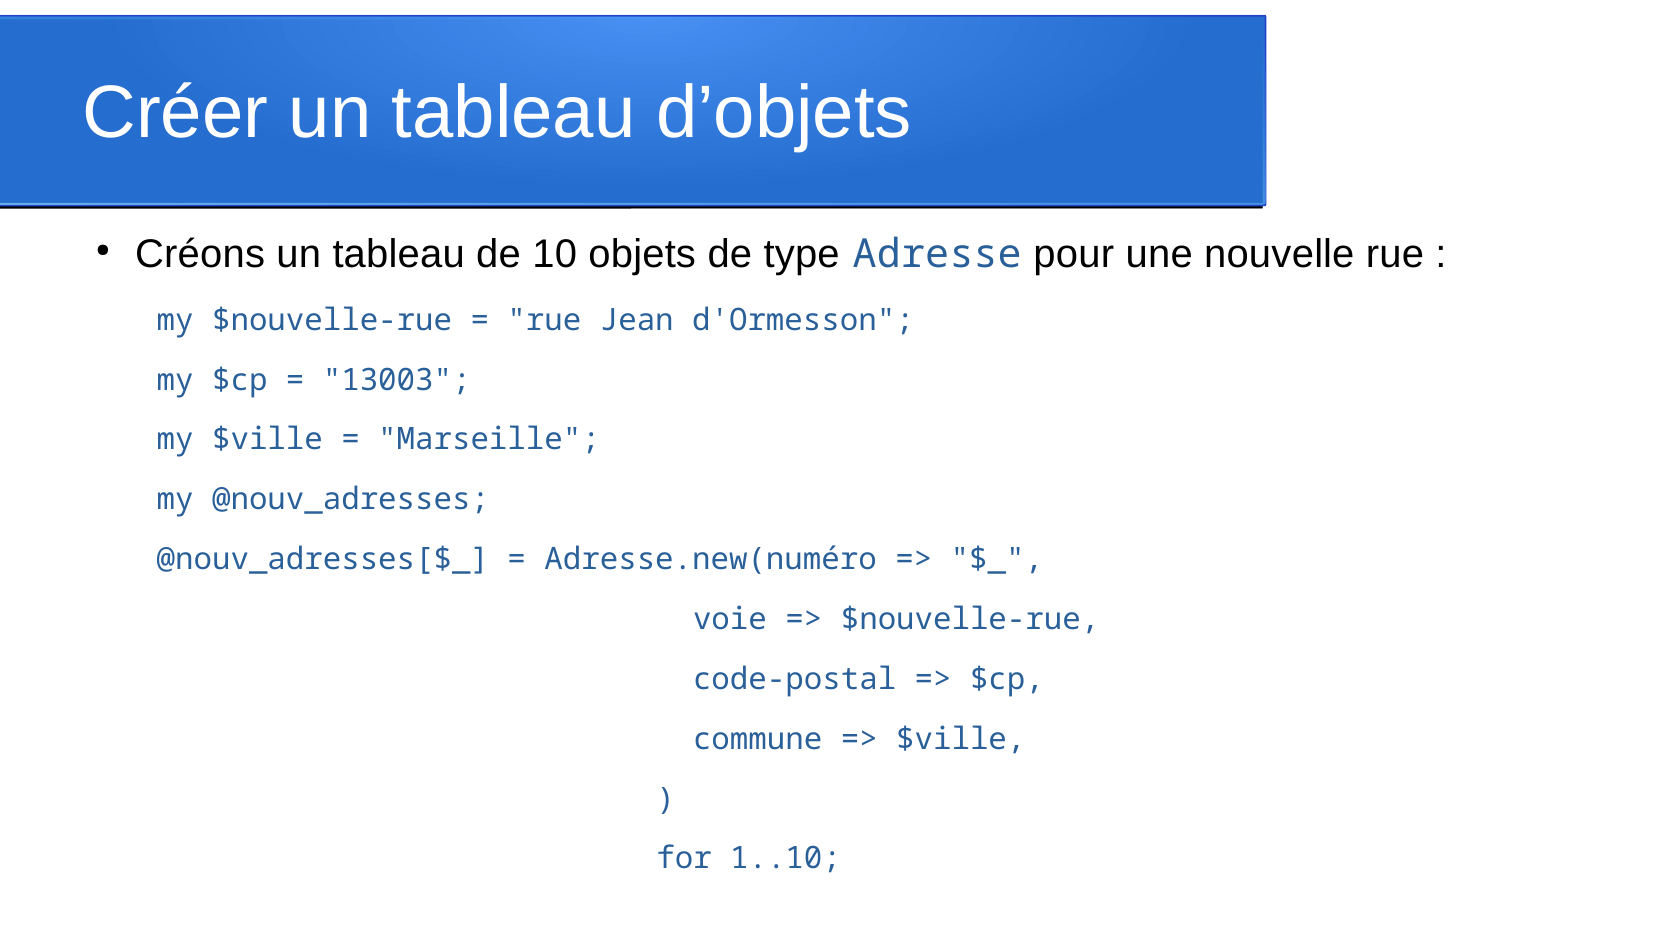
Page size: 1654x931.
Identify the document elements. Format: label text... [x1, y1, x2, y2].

title Créer un tableau d’objets [82, 35, 1235, 189]
picture [0, 13, 1270, 212]
list Créons un tableau de 10 objets de type Adresse pour une nouvelle rue : my $nouvelle-rue = "rue Jean d'Ormesson"; my $cp = "13003"; my $ville = "Marseille"; my @nouv_adresses; @nouv_adresses[$_] = Adresse.new(numéro => "$_", voie => $nouvelle-rue, code-postal => $cp, commune => $ville, ) for 1..10; [82, 224, 1571, 886]
